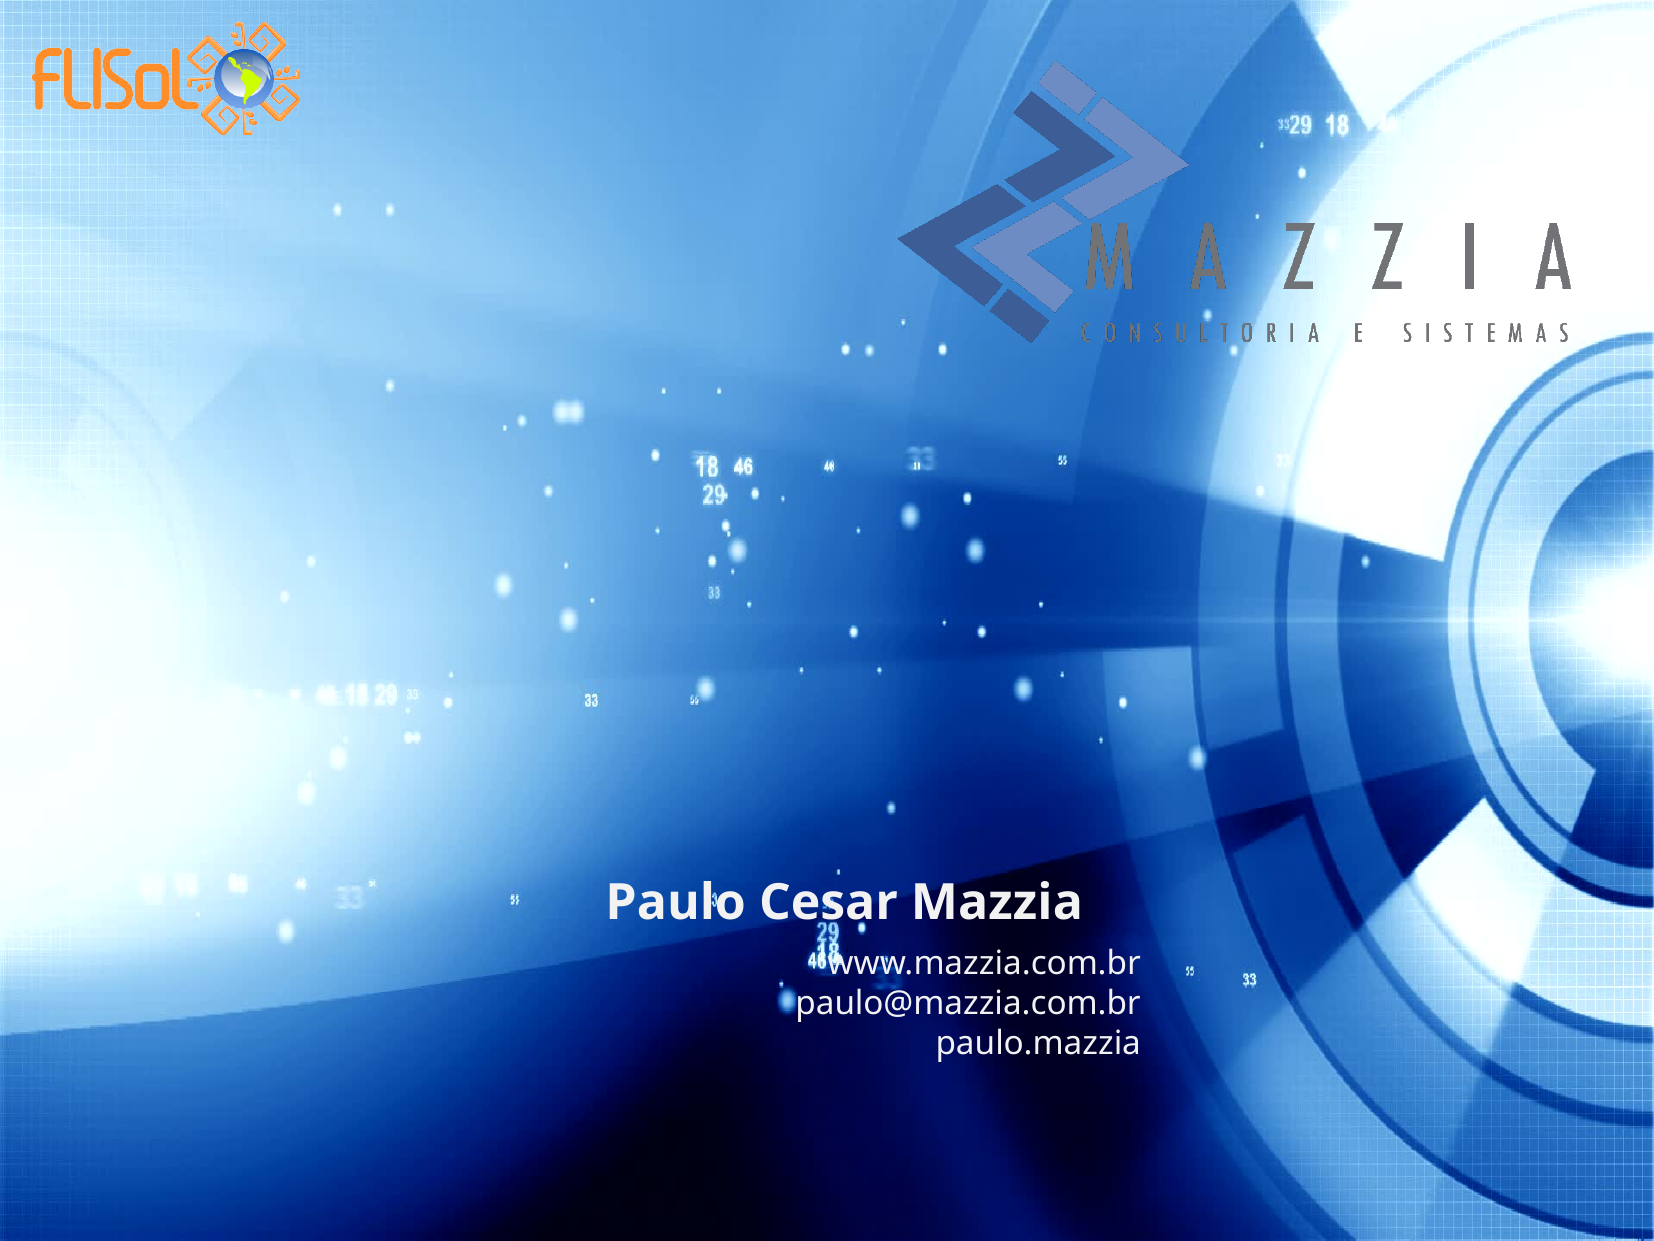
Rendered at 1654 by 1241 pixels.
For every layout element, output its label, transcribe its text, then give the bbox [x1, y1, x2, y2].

text_box Paulo Cesar Mazzia [590, 862, 1240, 938]
text_box www.mazzia.com.br paulo@mazzia.com.br paulo.mazzia [780, 933, 1157, 1069]
picture [0, 0, 1654, 1241]
